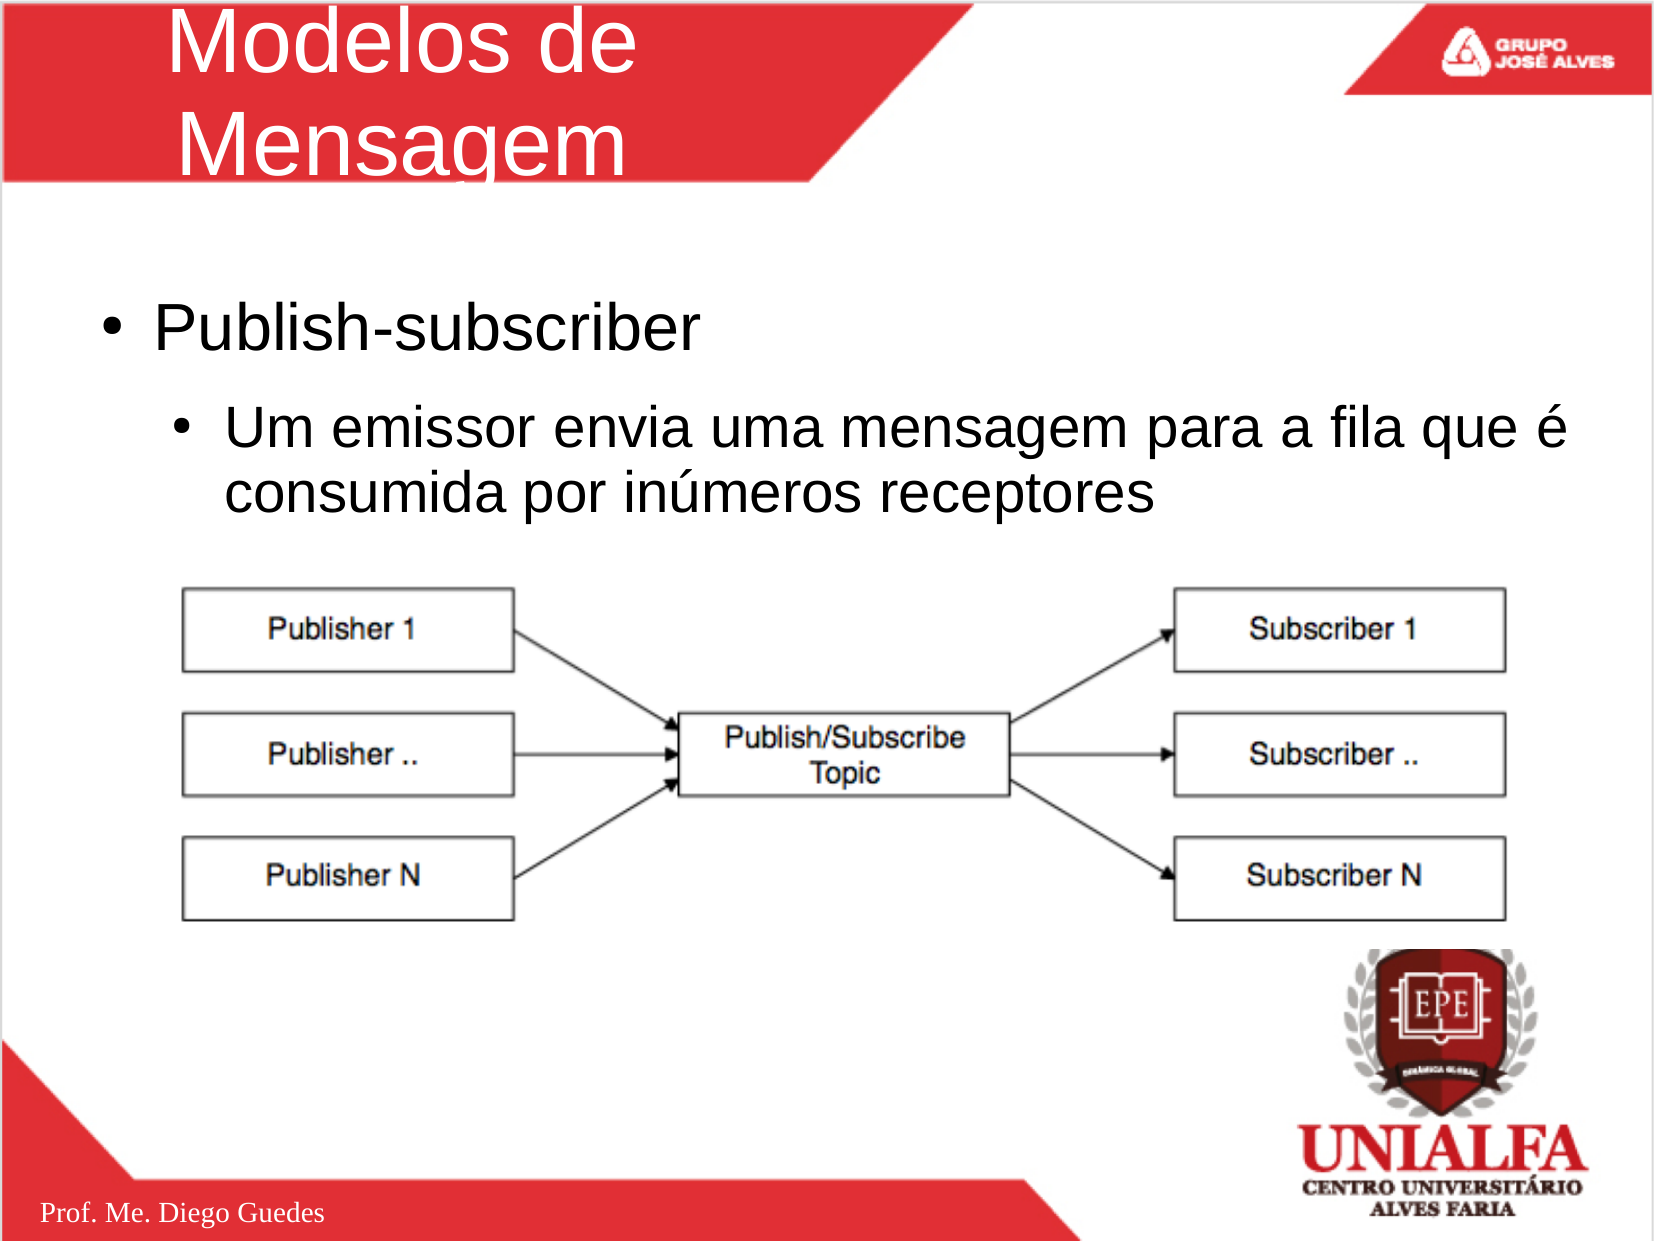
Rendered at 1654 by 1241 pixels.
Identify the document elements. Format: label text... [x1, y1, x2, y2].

list Publish-subscriber Um emissor envia uma mensagem para a fila que é consumida por inúmeros receptores Os receptores se inscrevem em tópicos ou canais para receber uma mensagem [82, 290, 1571, 1010]
picture [0, 0, 1654, 1241]
title Modelos de Mensagem [6, 0, 799, 195]
